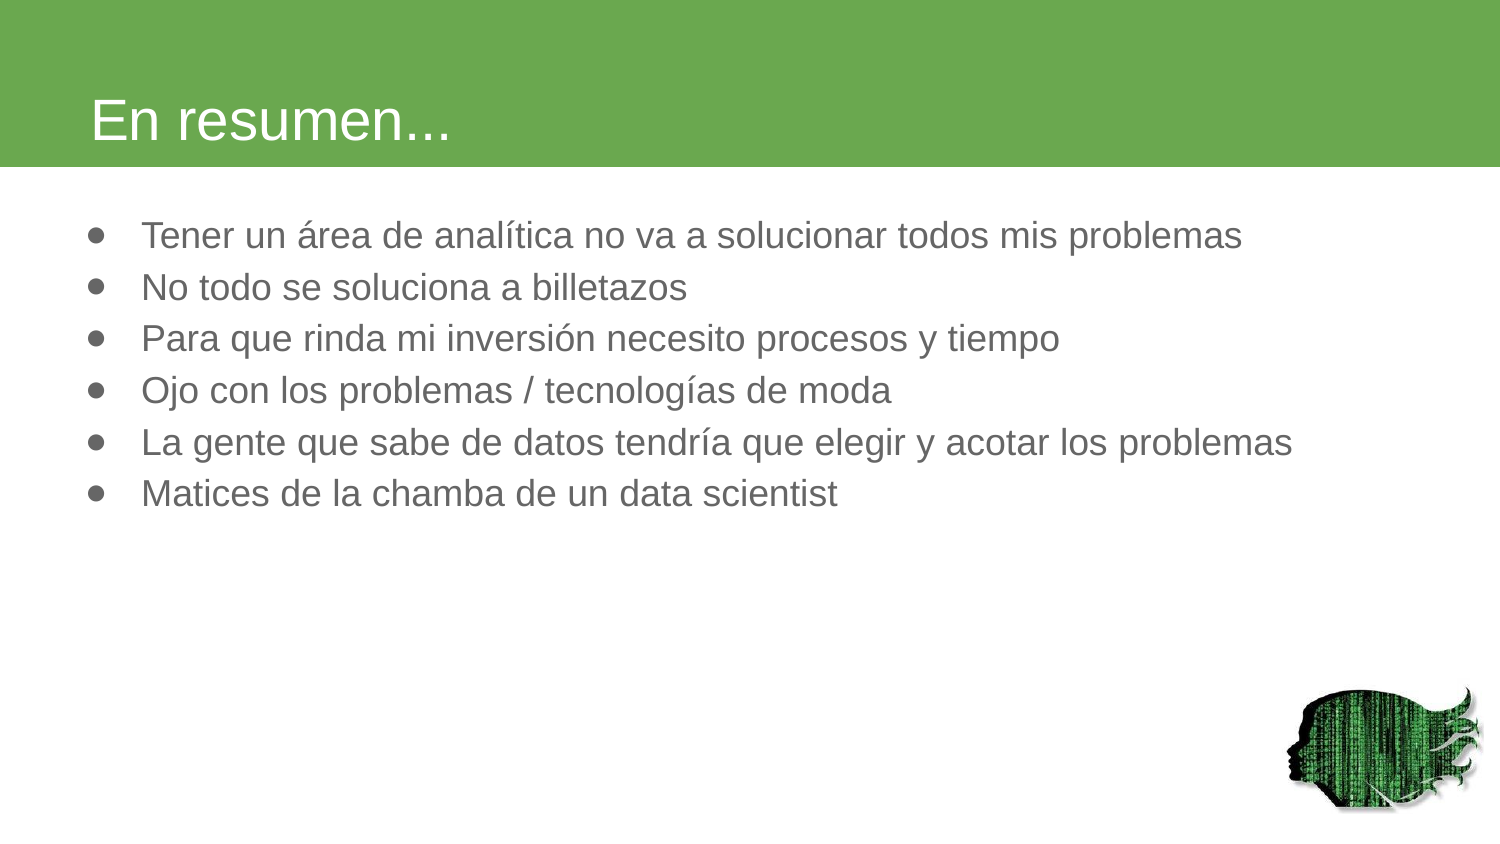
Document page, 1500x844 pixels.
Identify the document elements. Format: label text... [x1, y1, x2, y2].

picture [1281, 678, 1484, 814]
title En resumen... [0, 0, 1500, 167]
list Tener un área de analítica no va a solucionar todos mis problemas No todo se soluciona a billetazos Para que rinda mi inversión necesito procesos y tiempo Ojo con los problemas / tecnologías de moda La gente que sabe de datos tendría que elegir y acotar los problemas Matices de la chamba de un data scientist [51, 189, 1449, 813]
